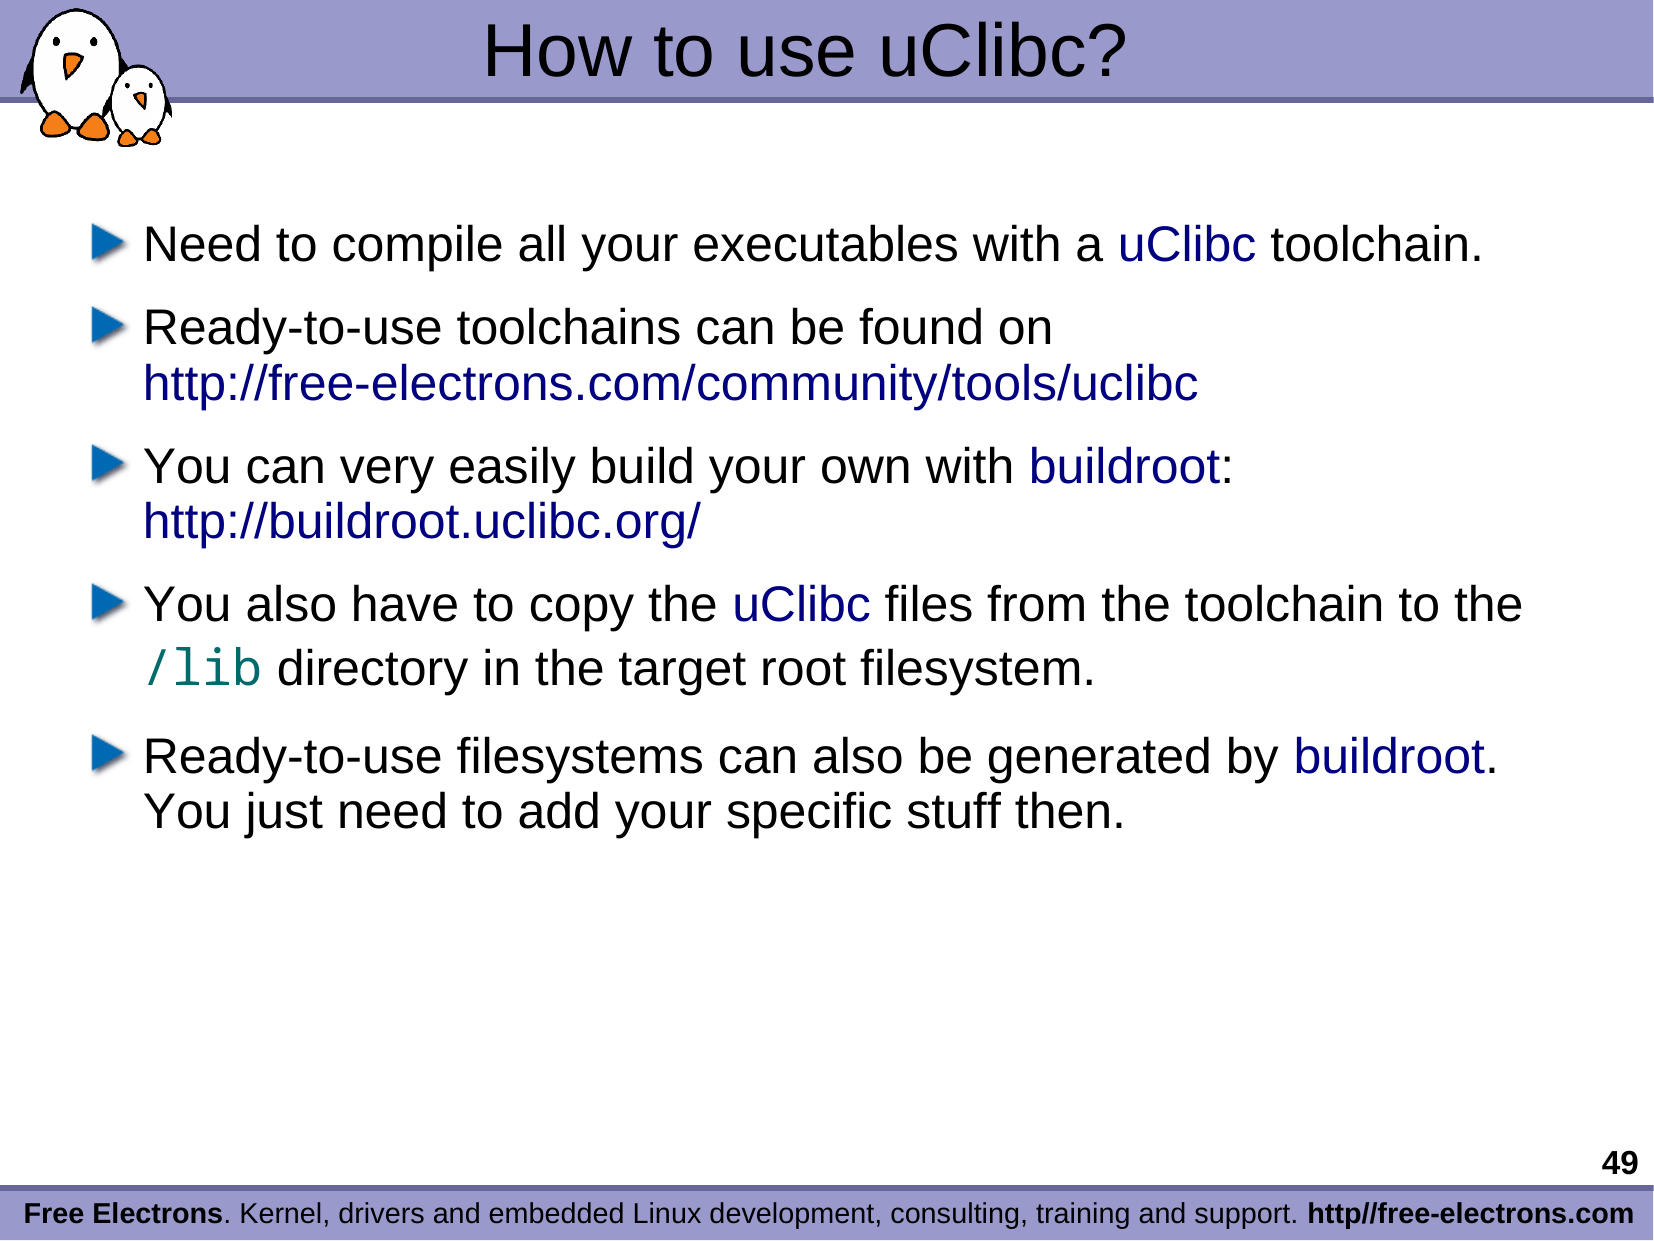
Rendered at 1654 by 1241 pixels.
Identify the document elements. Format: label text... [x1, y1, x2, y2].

picture [20, 8, 172, 147]
title How to use uClibc? [60, 0, 1551, 100]
list Need to compile all your executables with a uClibc toolchain. Ready-to-use toolchains can be found on http://free-electrons.com/community/tools/uclibc You can very easily build your own with buildroot: http://buildroot.uclibc.org/ You also have to copy the uClibc files from the toolchain to the /lib directory in the target root filesystem. Ready-to-use filesystems can also be generated by buildroot. You just need to add your specific stuff then. [72, 216, 1535, 1066]
